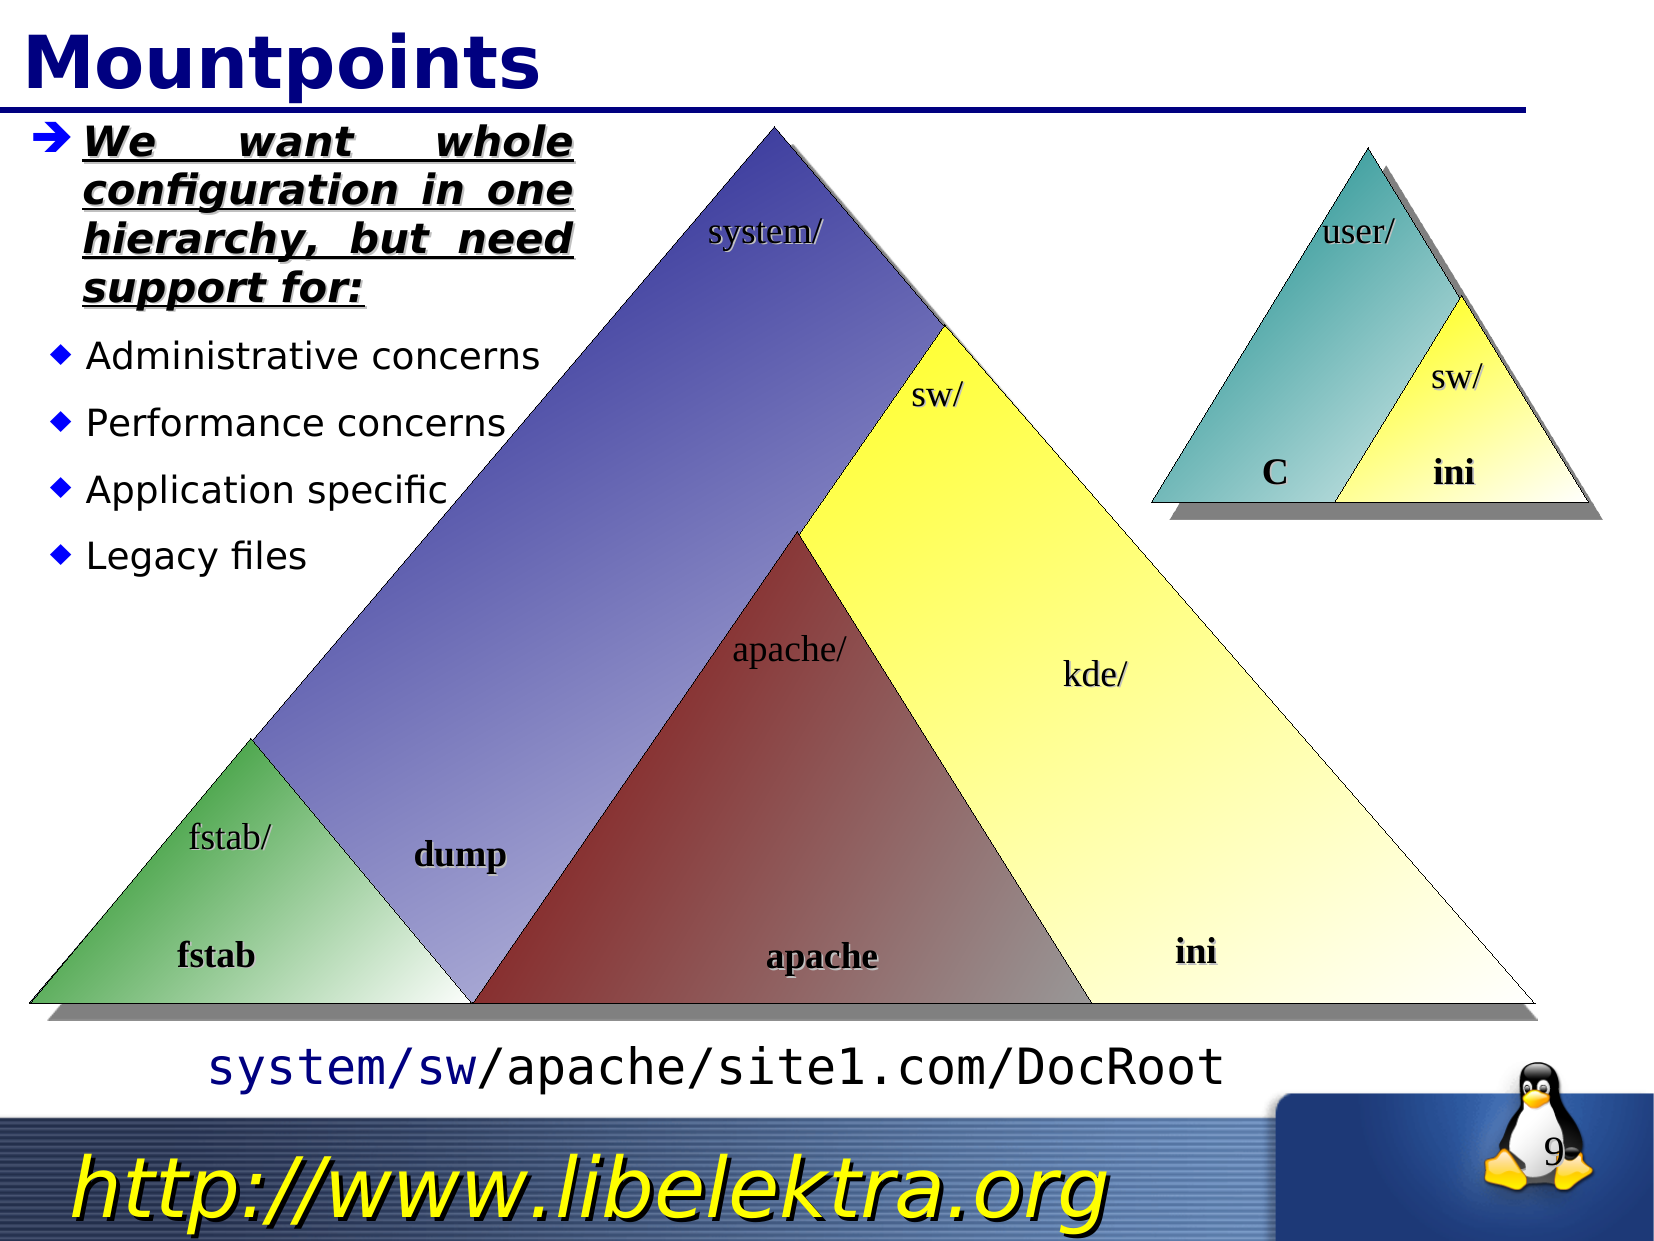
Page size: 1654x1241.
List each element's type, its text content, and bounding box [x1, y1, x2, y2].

text_box apache [765, 932, 879, 974]
text_box user/ [1322, 206, 1396, 249]
text_box C [1261, 447, 1289, 490]
text_box system/ [752, 206, 824, 249]
text_box <Nummer> [1370, 1122, 1566, 1178]
text_box apache/ [732, 625, 848, 667]
text_box [29, 126, 1536, 1004]
text_box fstab [177, 930, 257, 973]
text_box dump [413, 830, 507, 873]
text_box Mountpoints [22, 14, 1611, 111]
text_box system/sw/apache/site1.com/DocRoot [206, 1034, 1227, 1093]
picture [0, 1061, 1654, 1241]
list We want whole configuration in one hierarchy, but need support for: Administrative concerns Performance concerns Application specific Legacy files [0, 110, 752, 587]
text_box sw/ [911, 369, 964, 412]
text_box kde/ [1062, 649, 1128, 692]
text_box [1151, 147, 1589, 503]
text_box sw/ [1431, 352, 1484, 394]
text_box ini [1433, 447, 1476, 490]
text_box fstab/ [188, 812, 272, 855]
text_box ini [1175, 927, 1218, 969]
